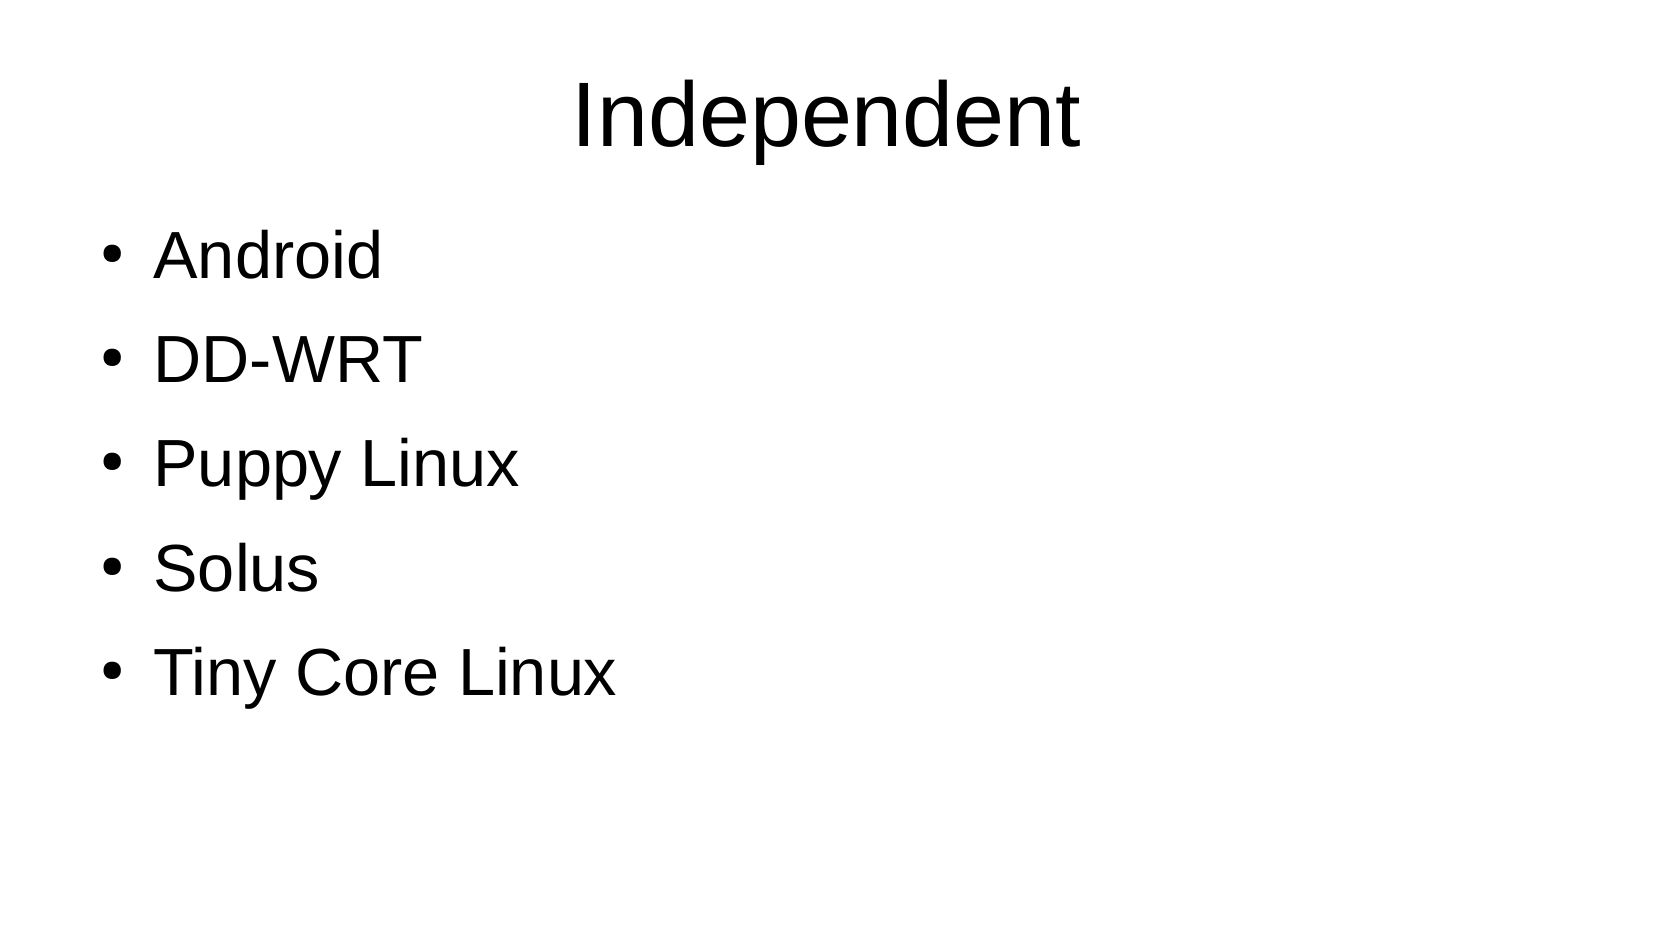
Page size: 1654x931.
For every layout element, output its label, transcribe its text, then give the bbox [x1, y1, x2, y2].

list Android DD-WRT Puppy Linux Solus Tiny Core Linux [82, 217, 1571, 758]
title Independent [82, 37, 1571, 193]
